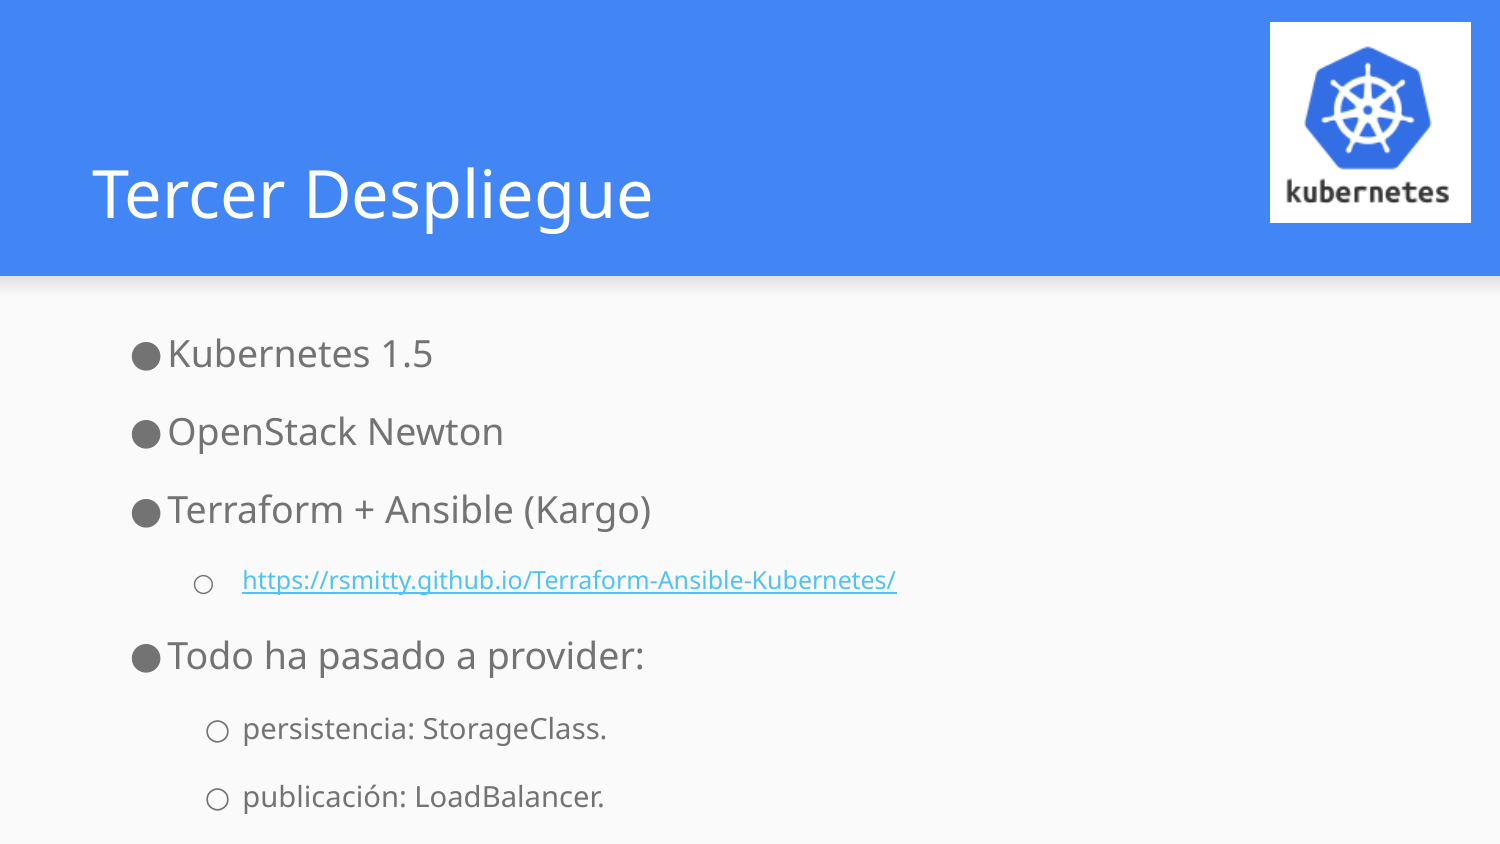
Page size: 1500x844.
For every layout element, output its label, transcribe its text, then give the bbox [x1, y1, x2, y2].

picture [1270, 22, 1471, 223]
title Tercer Despliegue [77, 121, 1427, 248]
list Kubernetes 1.5 OpenStack Newton Terraform + Ansible (Kargo) https://rsmitty.github.io/Terraform-Ansible-Kubernetes/ Todo ha pasado a provider: persistencia: StorageClass. publicación: LoadBalancer. Fichero de configuración de Kubernetes con OpenStack. [77, 314, 1427, 760]
